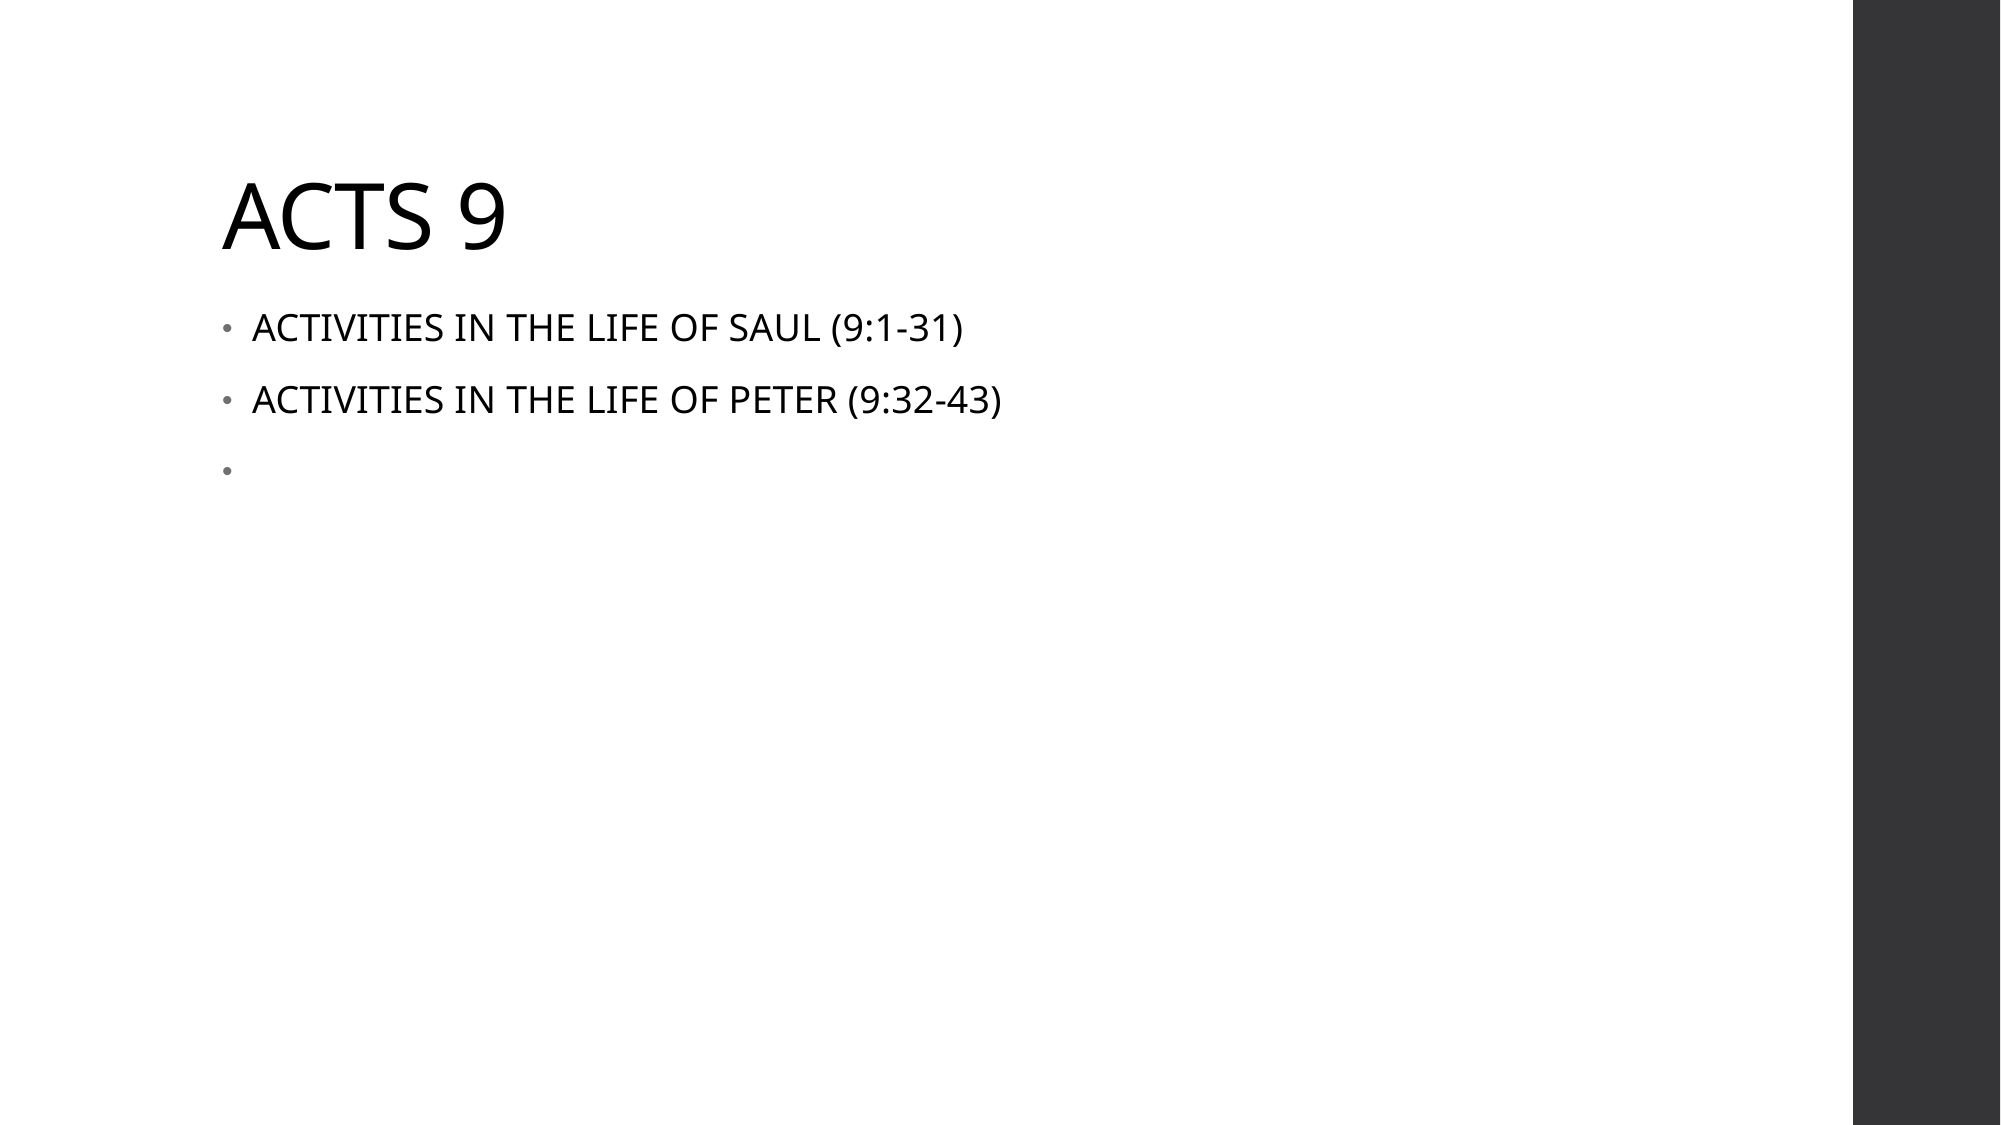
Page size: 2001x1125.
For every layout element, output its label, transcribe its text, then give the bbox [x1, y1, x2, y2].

list ACTIVITIES IN THE LIFE OF SAUL (9:1-31) ACTIVITIES IN THE LIFE OF PETER (9:32-43) [206, 299, 1617, 1014]
title ACTS 9 [206, 60, 1797, 278]
